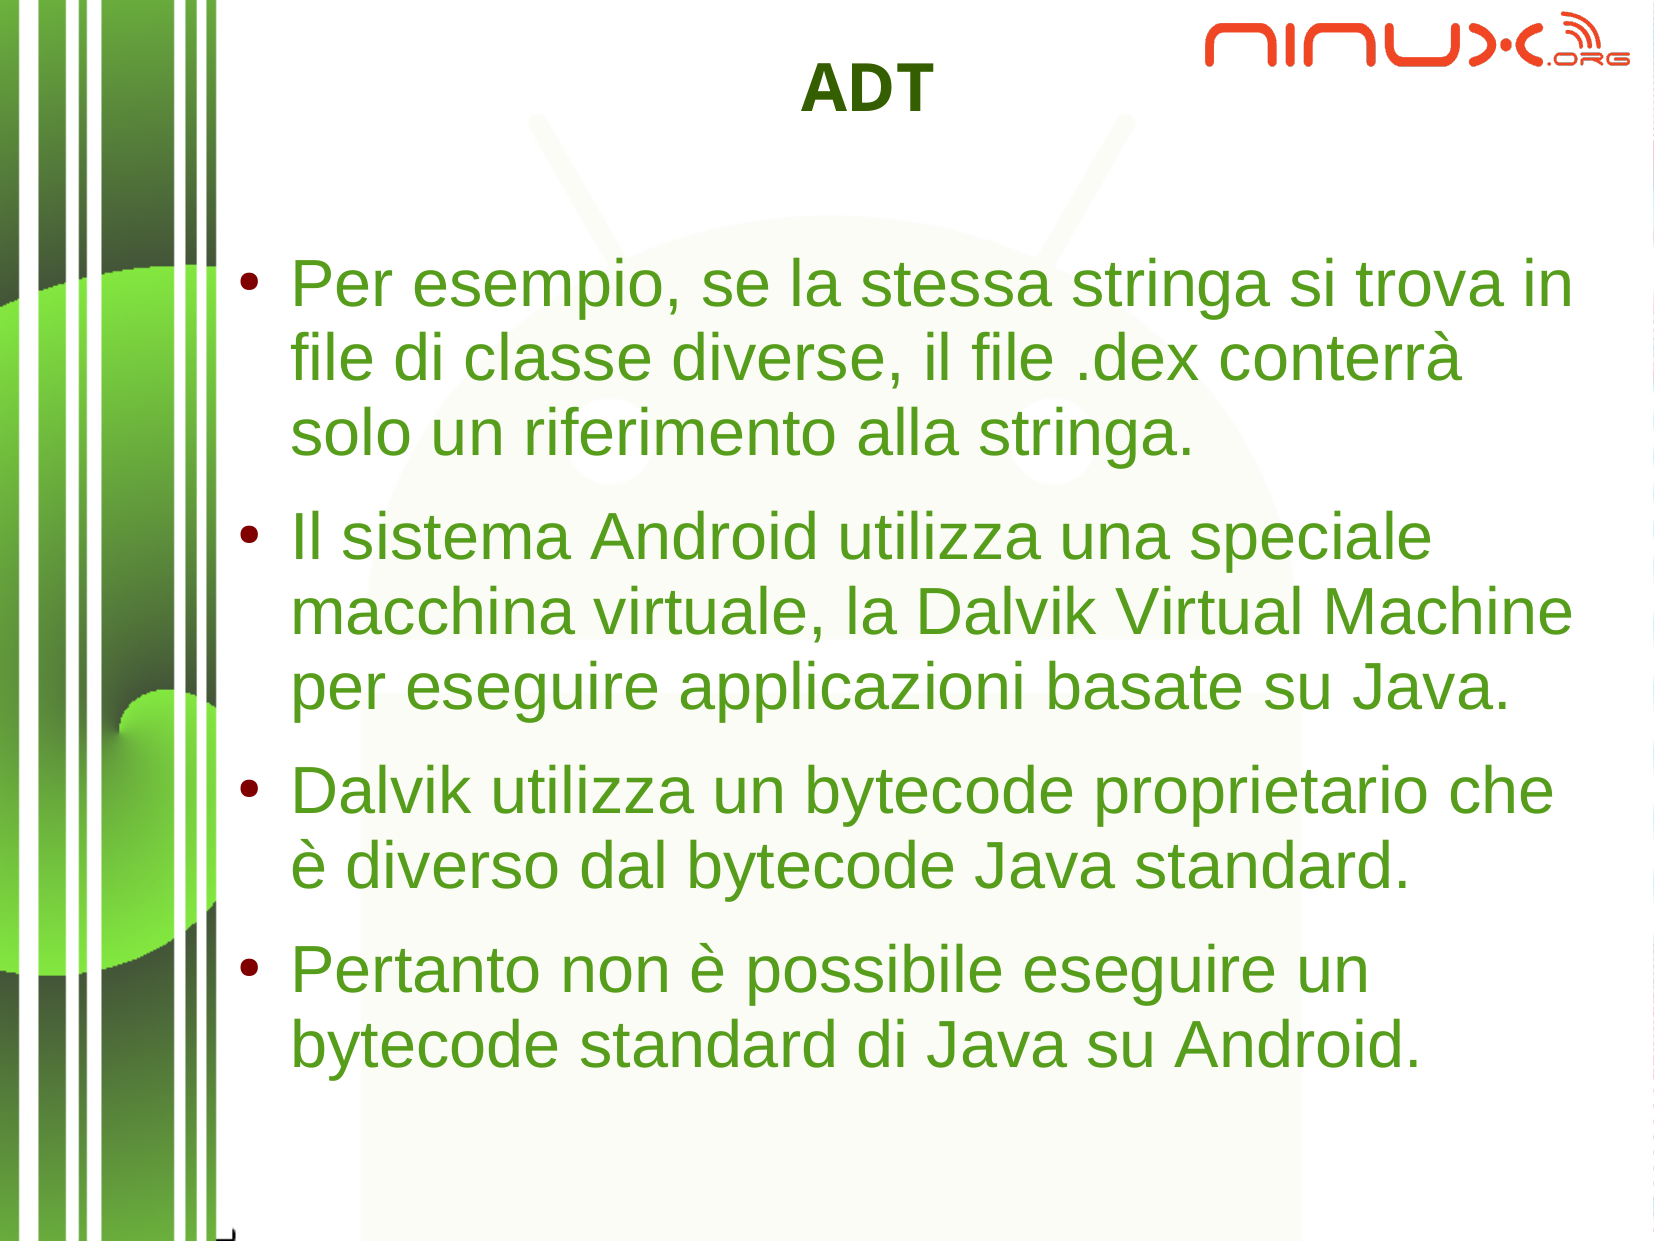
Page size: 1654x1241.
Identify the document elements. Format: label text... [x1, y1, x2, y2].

picture [0, 0, 1654, 1241]
title ADT [236, 46, 1501, 125]
list Per esempio, se la stessa stringa si trova in file di classe diverse, il file .dex conterrà solo un riferimento alla stringa. Il sistema Android utilizza una speciale macchina virtuale, la Dalvik Virtual Machine per eseguire applicazioni basate su Java. Dalvik utilizza un bytecode proprietario che è diverso dal bytecode Java standard. Pertanto non è possibile eseguire un bytecode standard di Java su Android. [219, 245, 1593, 1082]
